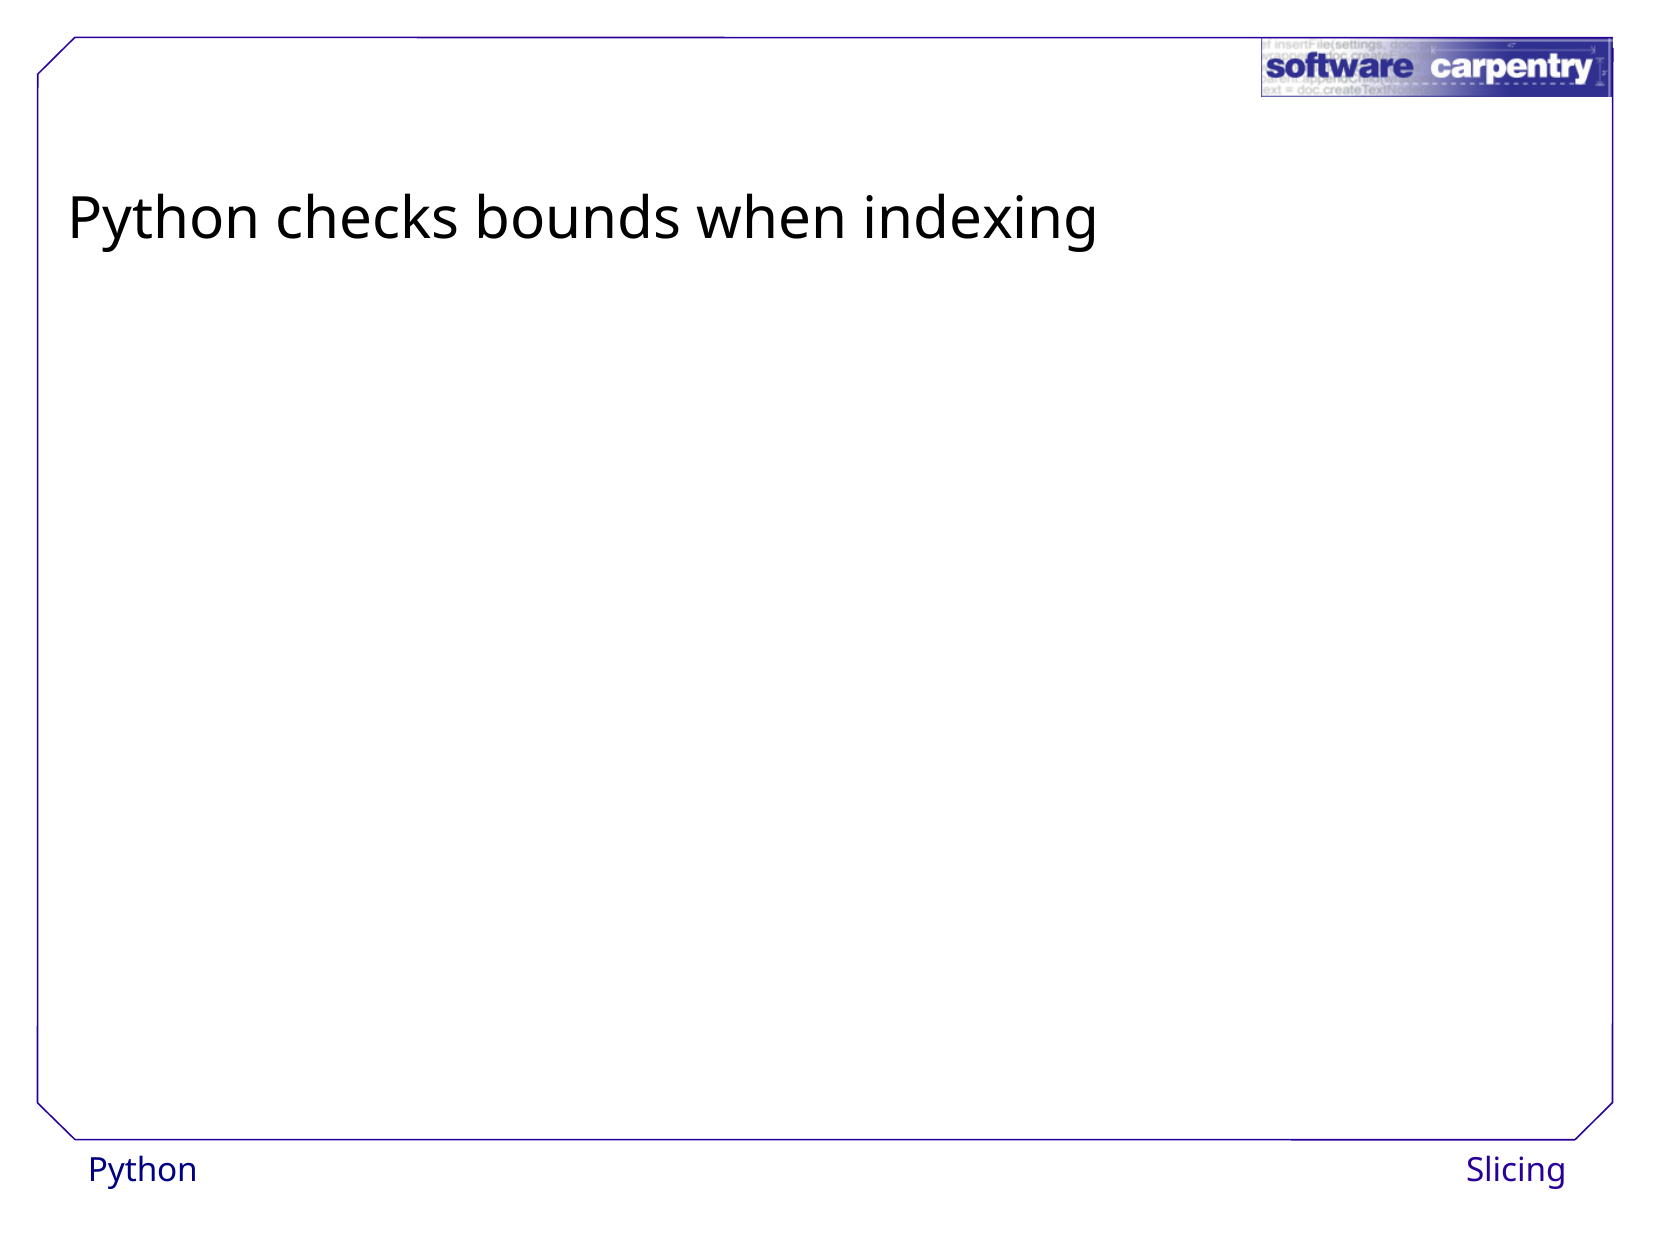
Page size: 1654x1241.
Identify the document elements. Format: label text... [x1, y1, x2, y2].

picture [1261, 39, 1613, 97]
text_box Python checks bounds when indexing [52, 138, 1265, 259]
